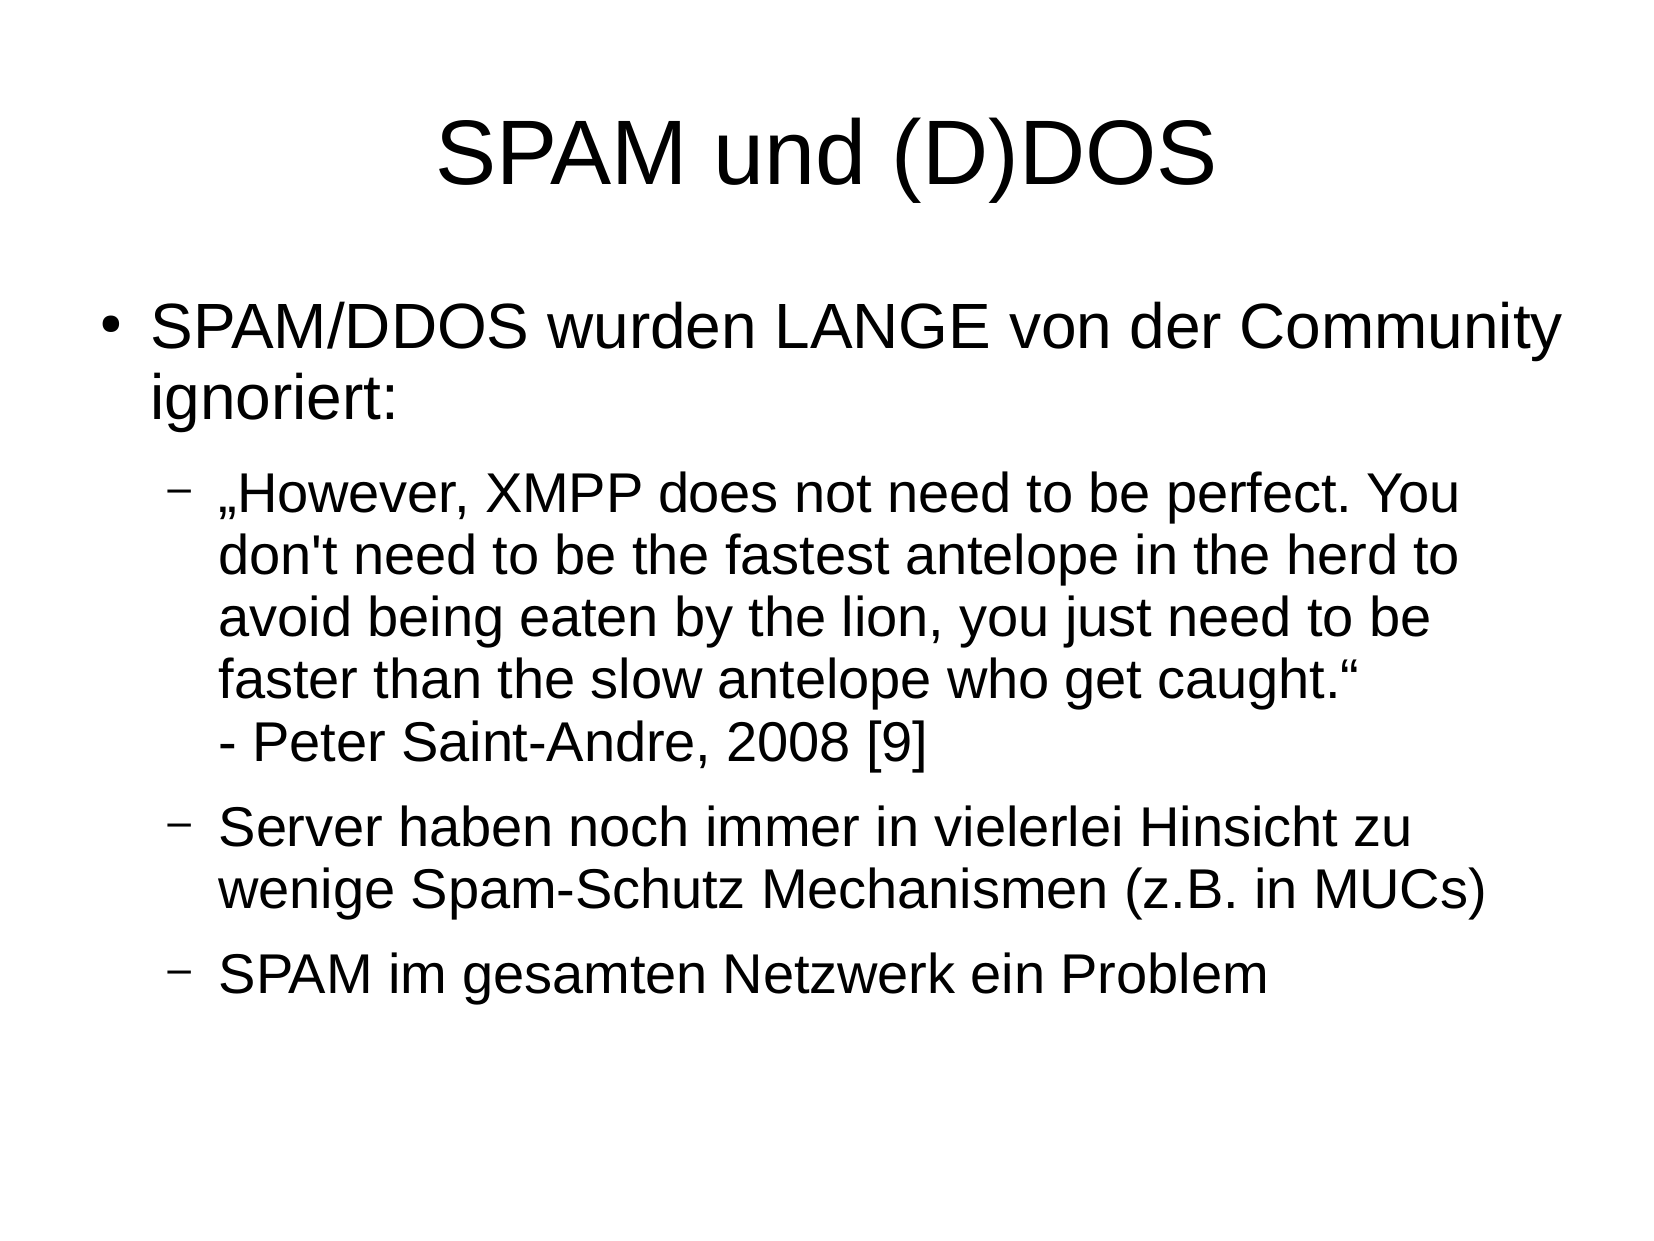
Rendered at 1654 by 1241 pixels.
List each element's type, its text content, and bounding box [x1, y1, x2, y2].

list SPAM/DDOS wurden LANGE von der Community ignoriert: „However, XMPP does not need to be perfect. You don't need to be the fastest antelope in the herd to avoid being eaten by the lion, you just need to be faster than the slow antelope who get caught.“ - Peter Saint-Andre, 2008 [9] Server haben noch immer in vielerlei Hinsicht zu wenige Spam-Schutz Mechanismen (z.B. in MUCs) SPAM im gesamten Netzwerk ein Problem [82, 290, 1571, 1010]
title SPAM und (D)DOS [82, 49, 1571, 257]
